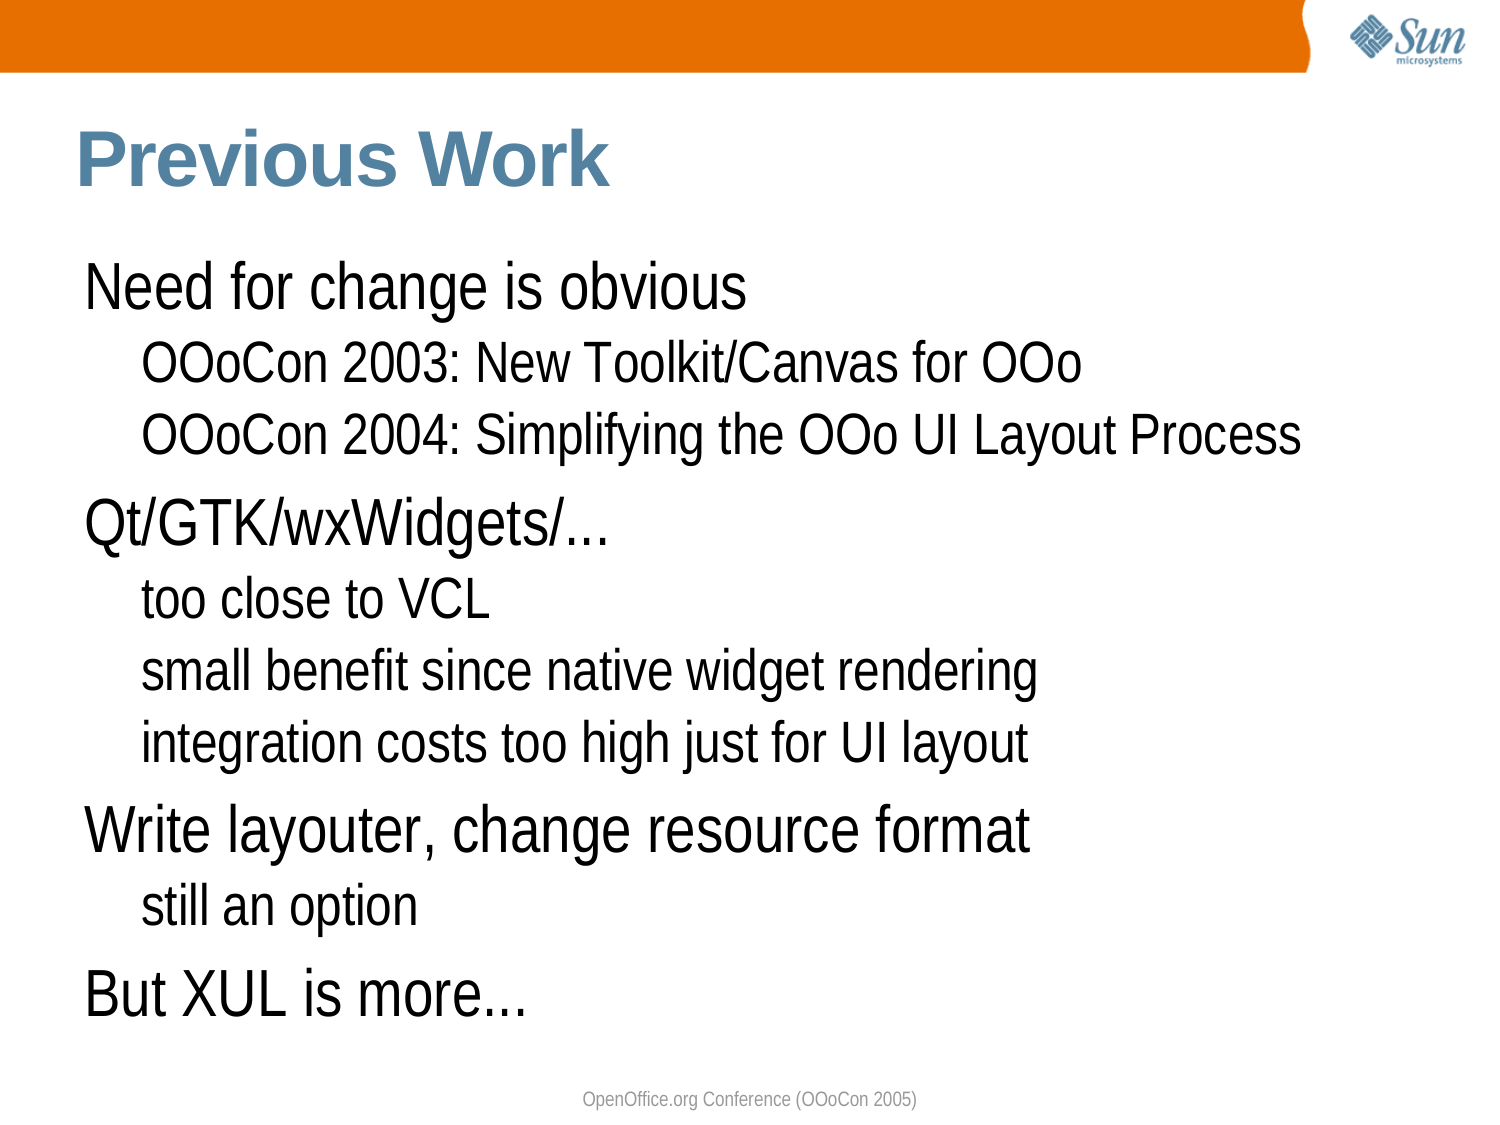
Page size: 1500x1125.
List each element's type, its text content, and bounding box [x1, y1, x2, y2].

list Need for change is obvious OOoCon 2003: New Toolkit/Canvas for OOo OOoCon 2004: Simplifying the OOo UI Layout Process Qt/GTK/wxWidgets/... too close to VCL small benefit since native widget rendering integration costs too high just for UI layout Write layouter, change resource format still an option But XUL is more... [64, 257, 1402, 1034]
title Previous Work [75, 122, 1438, 228]
picture [0, 0, 1500, 75]
